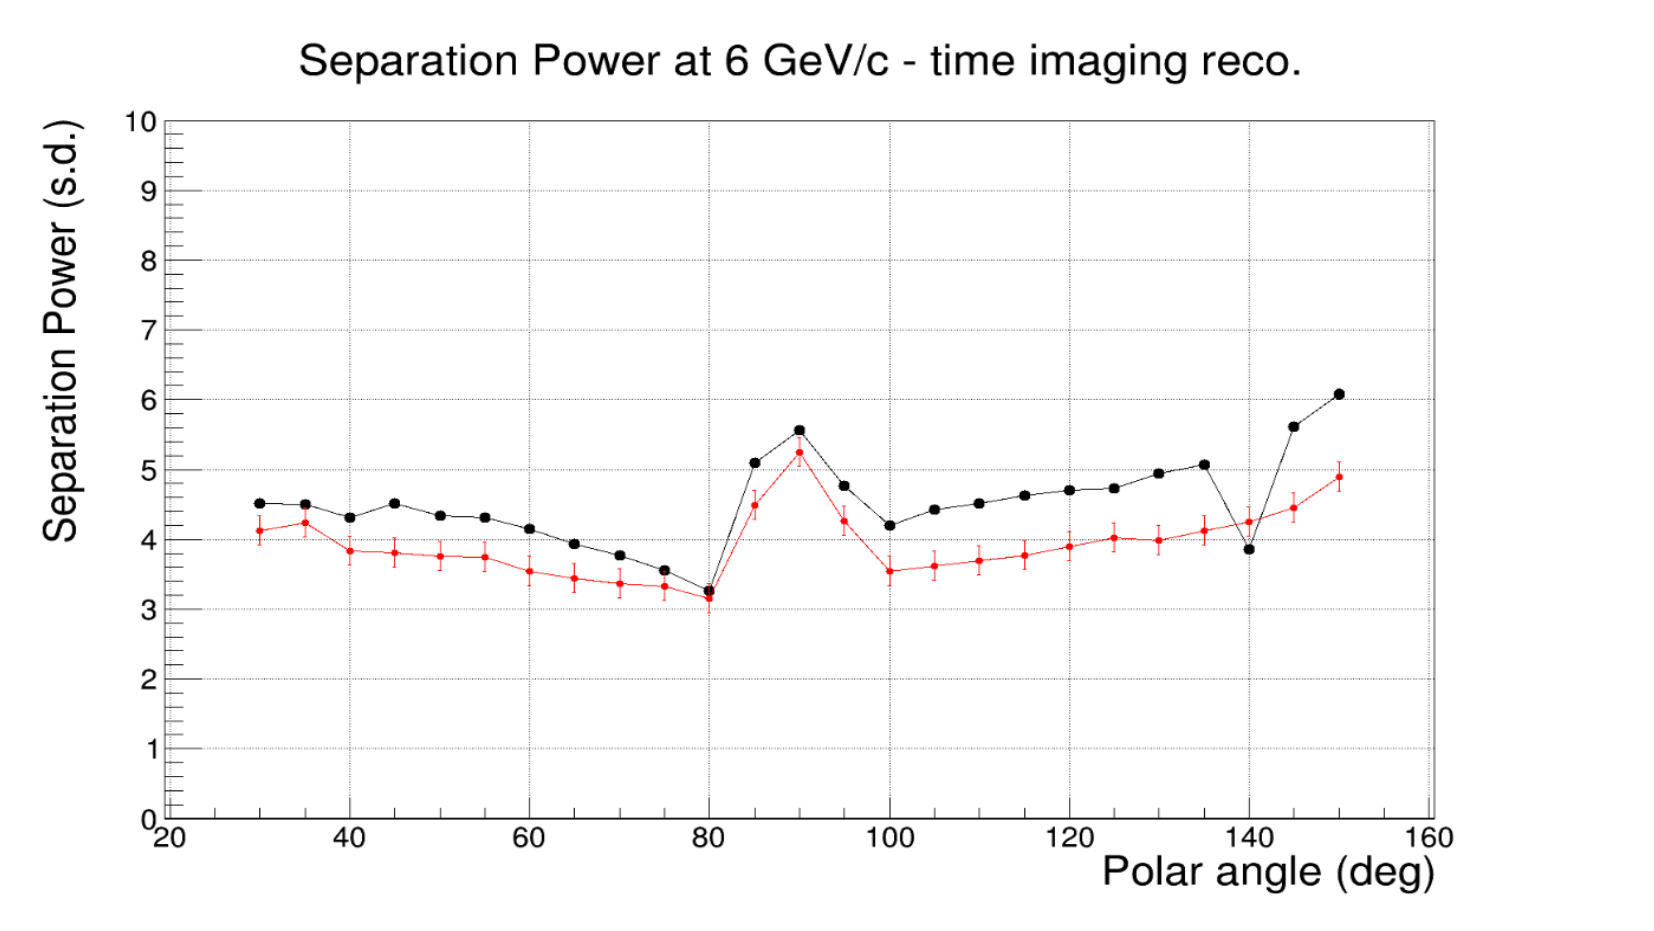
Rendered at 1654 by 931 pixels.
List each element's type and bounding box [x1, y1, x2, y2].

picture [37, 37, 1515, 901]
